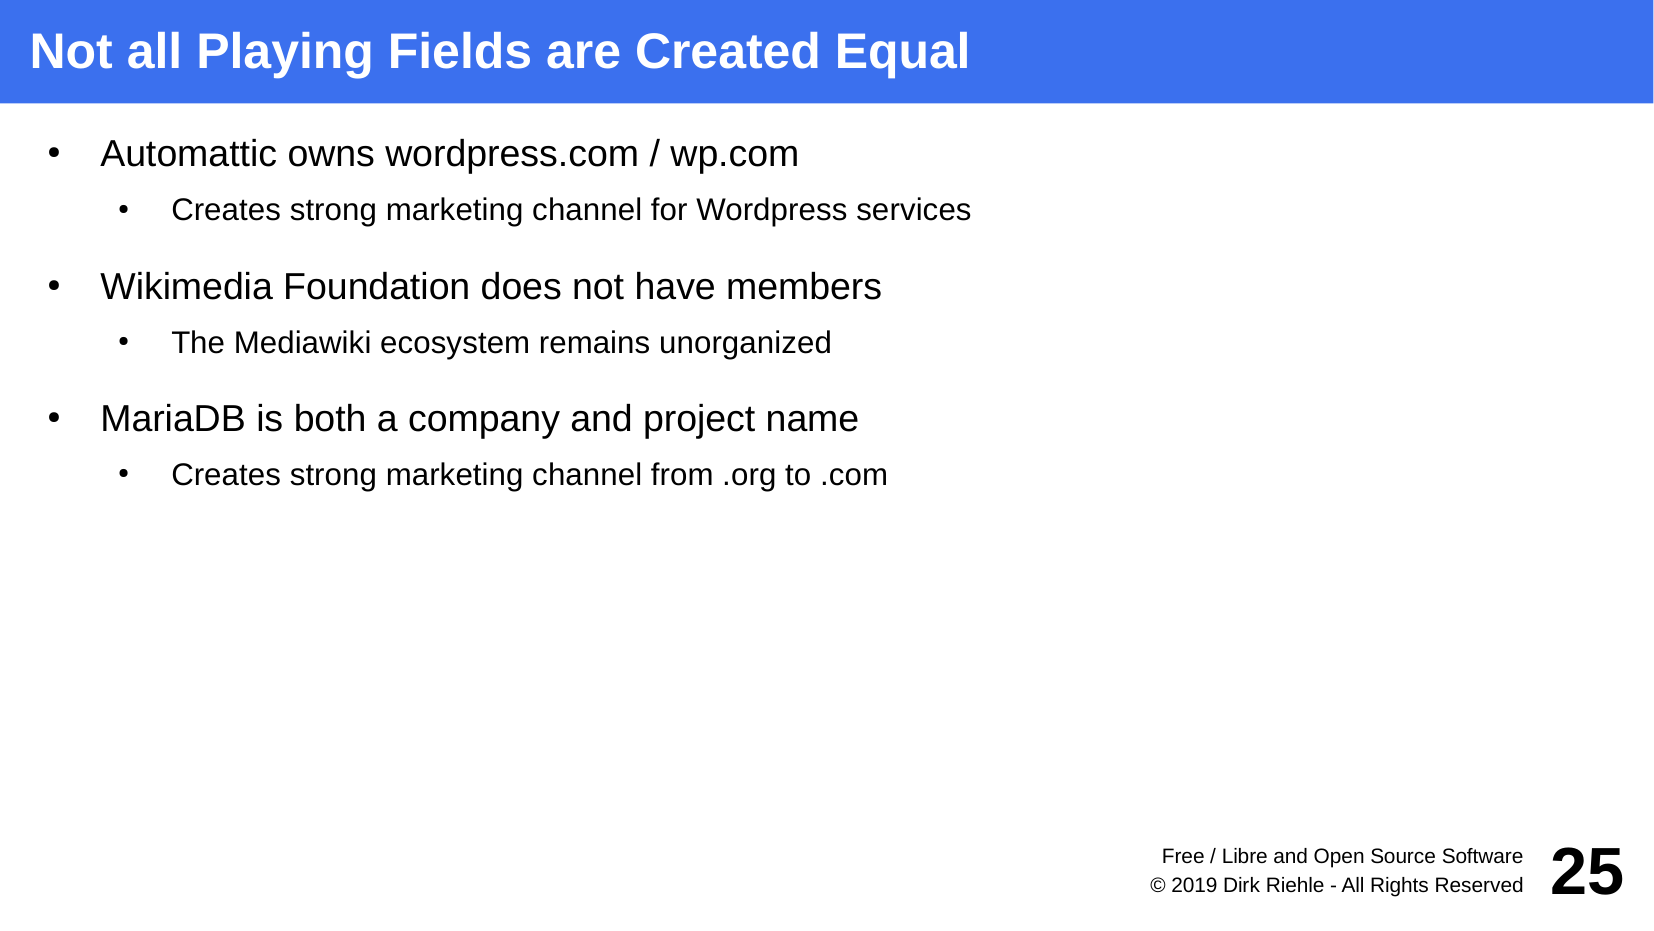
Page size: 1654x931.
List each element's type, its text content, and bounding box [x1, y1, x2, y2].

list Automattic owns wordpress.com / wp.com Creates strong marketing channel for Wordpress services Wikimedia Foundation does not have members The Mediawiki ecosystem remains unorganized MariaDB is both a company and project name Creates strong marketing channel from .org to .com [29, 132, 1625, 813]
title Not all Playing Fields are Created Equal [0, 0, 1654, 104]
